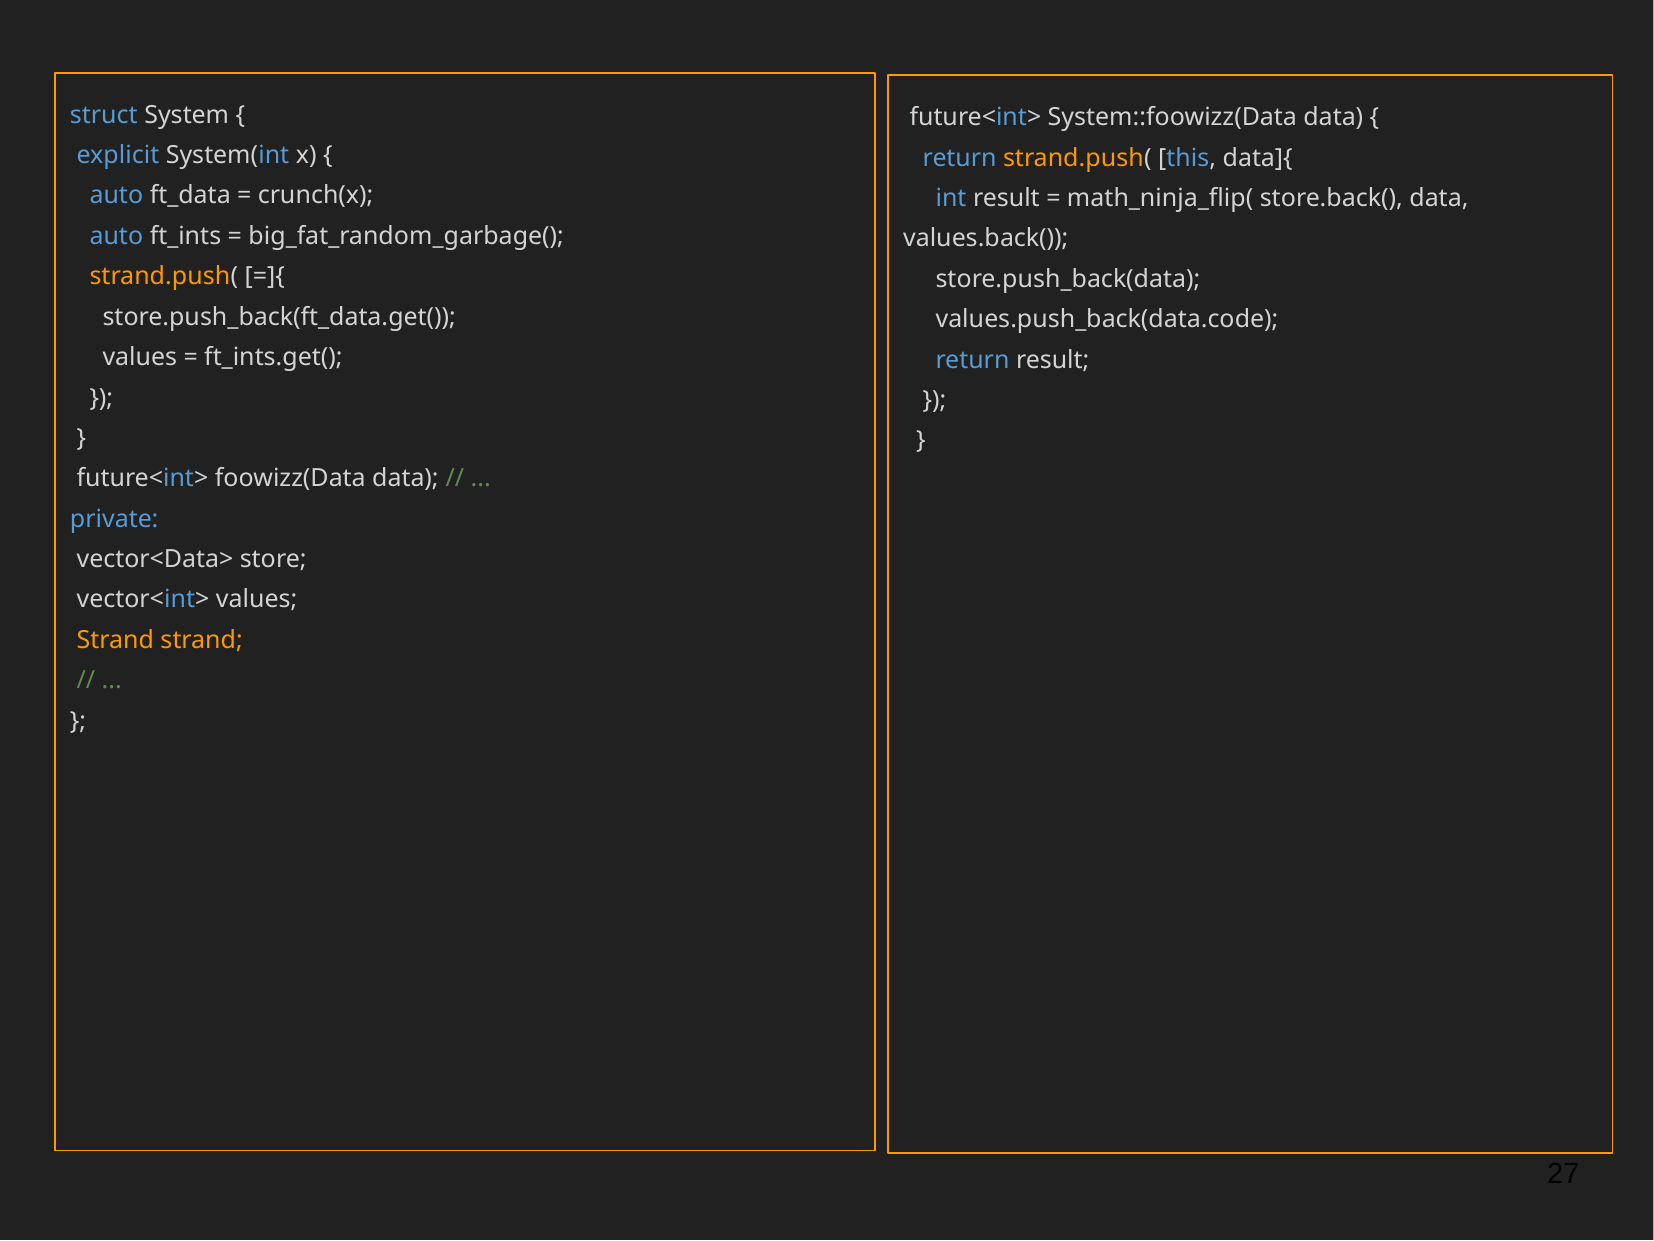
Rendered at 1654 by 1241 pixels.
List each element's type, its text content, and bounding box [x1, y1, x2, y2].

list struct System { explicit System(int x) { auto ft_data = crunch(x); auto ft_ints = big_fat_random_garbage(); strand.push( [=]{ store.push_back(ft_data.get()); values = ft_ints.get(); }); } future<int> foowizz(Data data); // ... private: vector<Data> store; vector<int> values; Strand strand; // ... }; [55, 72, 875, 1151]
slide_number <number> [1532, 1124, 1632, 1220]
list future<int> System::foowizz(Data data) { return strand.push( [this, data]{ int result = math_ninja_flip( store.back(), data, values.back()); store.push_back(data); values.push_back(data.code); return result; }); } [888, 75, 1613, 1153]
